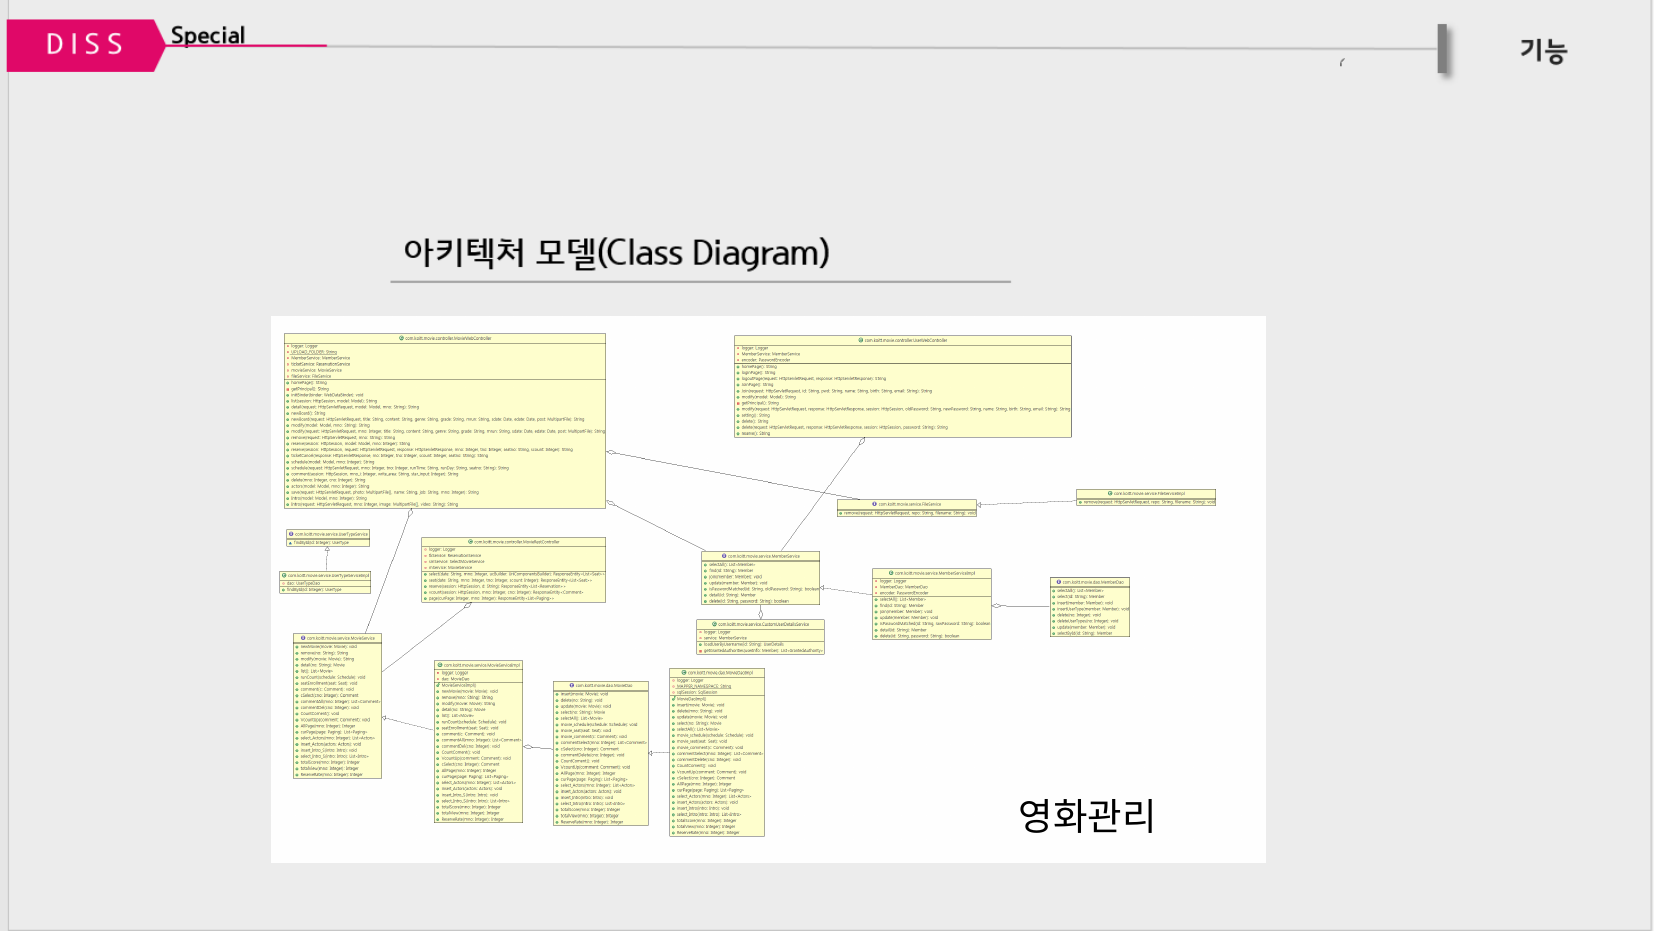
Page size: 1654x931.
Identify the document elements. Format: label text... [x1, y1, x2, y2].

text_box 영화관리 [1003, 779, 1184, 832]
picture [0, 0, 1654, 931]
